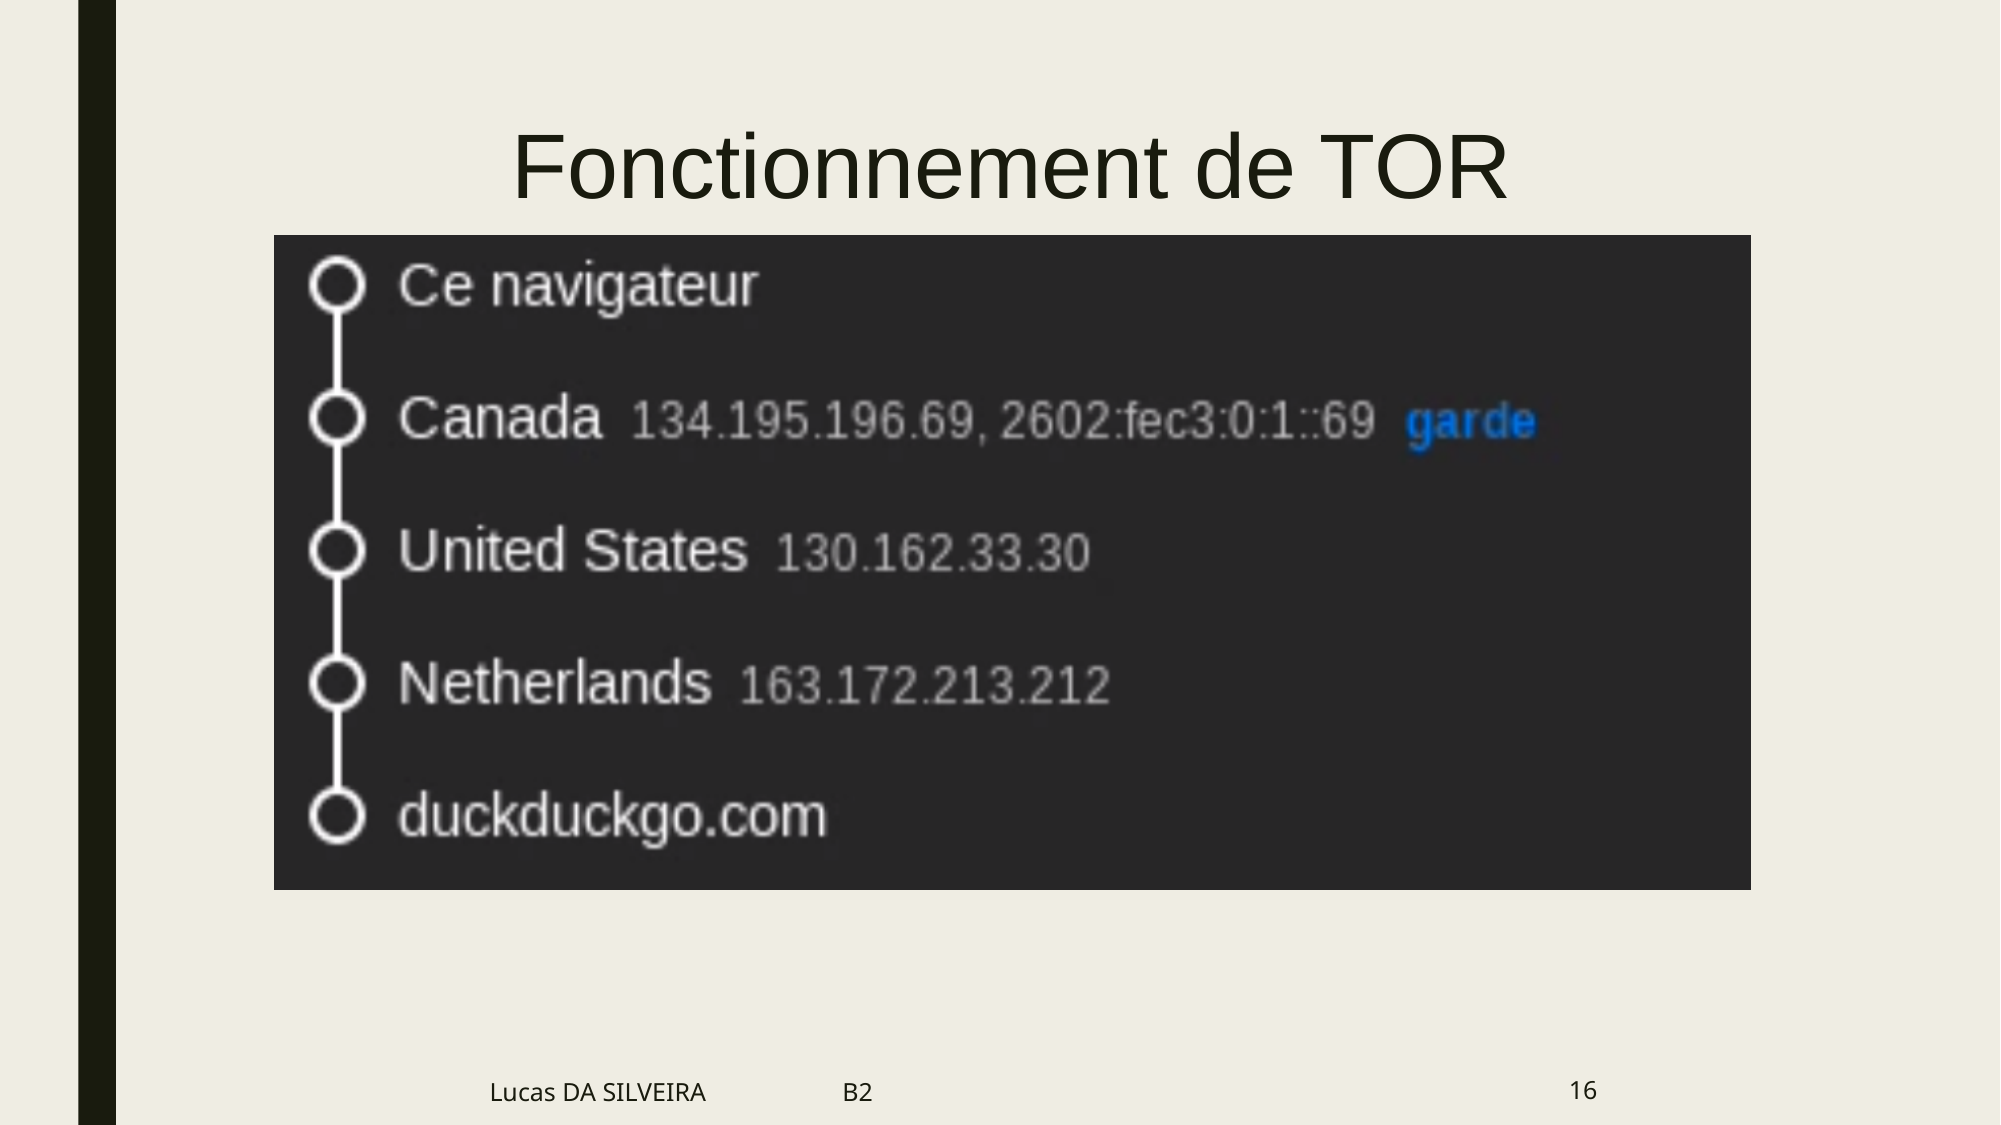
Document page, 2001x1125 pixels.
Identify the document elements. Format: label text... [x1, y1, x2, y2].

picture [274, 235, 1751, 890]
text_box Lucas DA SILVEIRA B2 [474, 1058, 1506, 1125]
text_box [1553, 1058, 1816, 1125]
title Fonctionnement de TOR [225, 112, 1801, 357]
